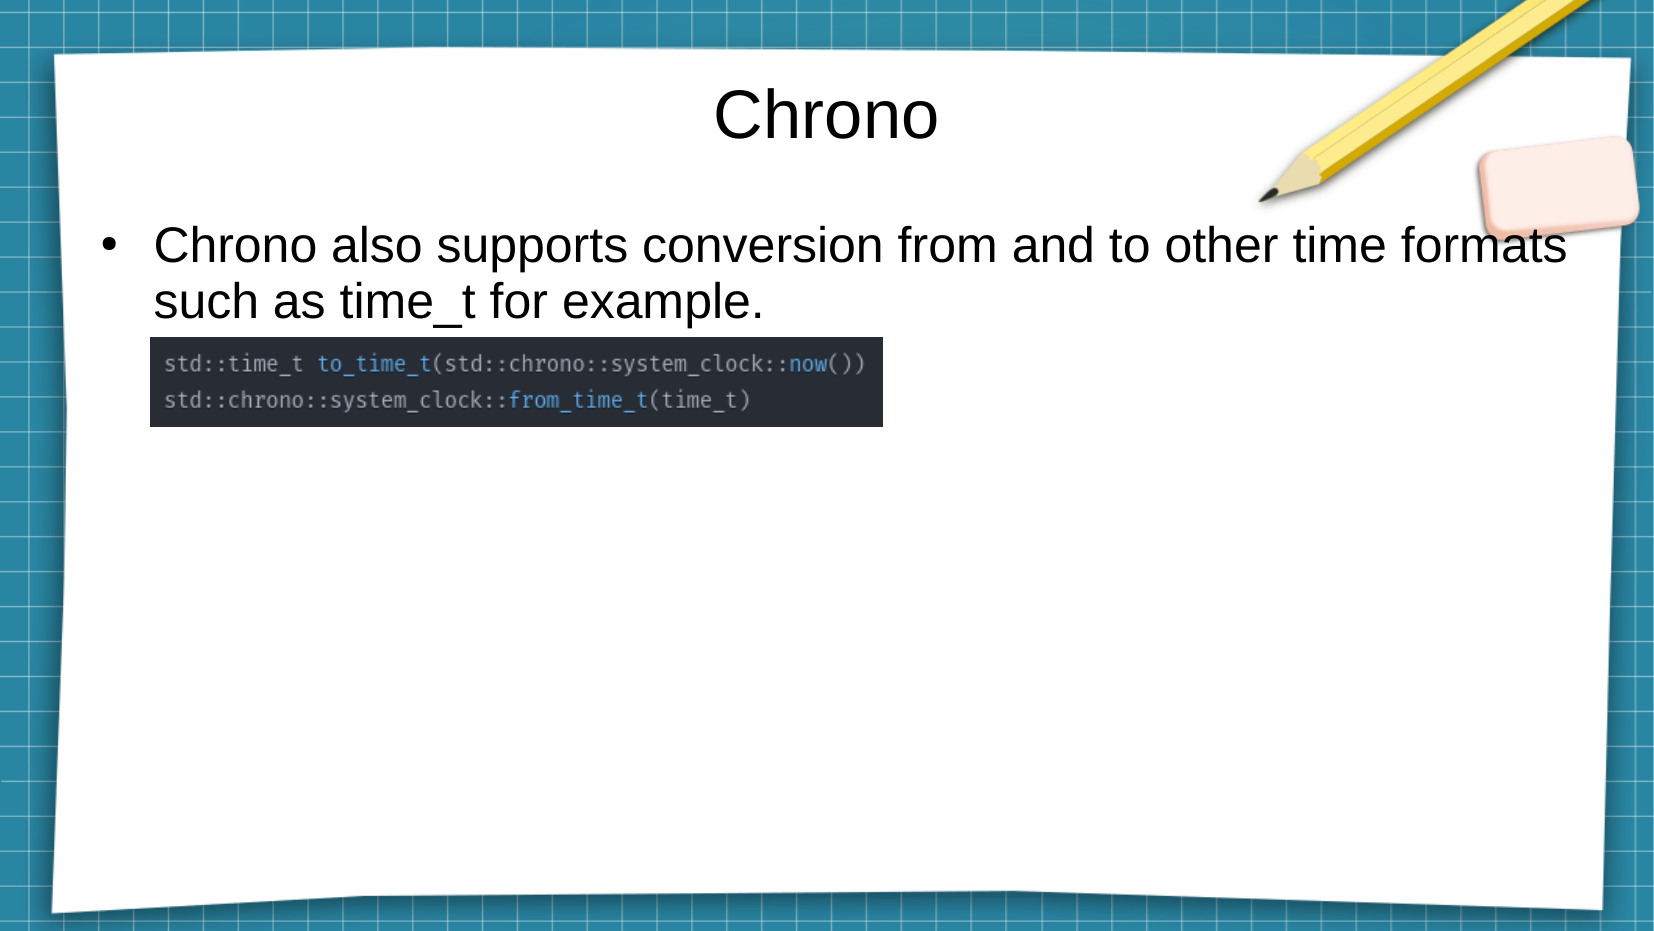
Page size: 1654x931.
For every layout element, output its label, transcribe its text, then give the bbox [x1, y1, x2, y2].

picture [0, 0, 1654, 931]
list Chrono also supports conversion from and to other time formats such as time_t for example. [82, 217, 1571, 758]
title Chrono [82, 37, 1571, 193]
